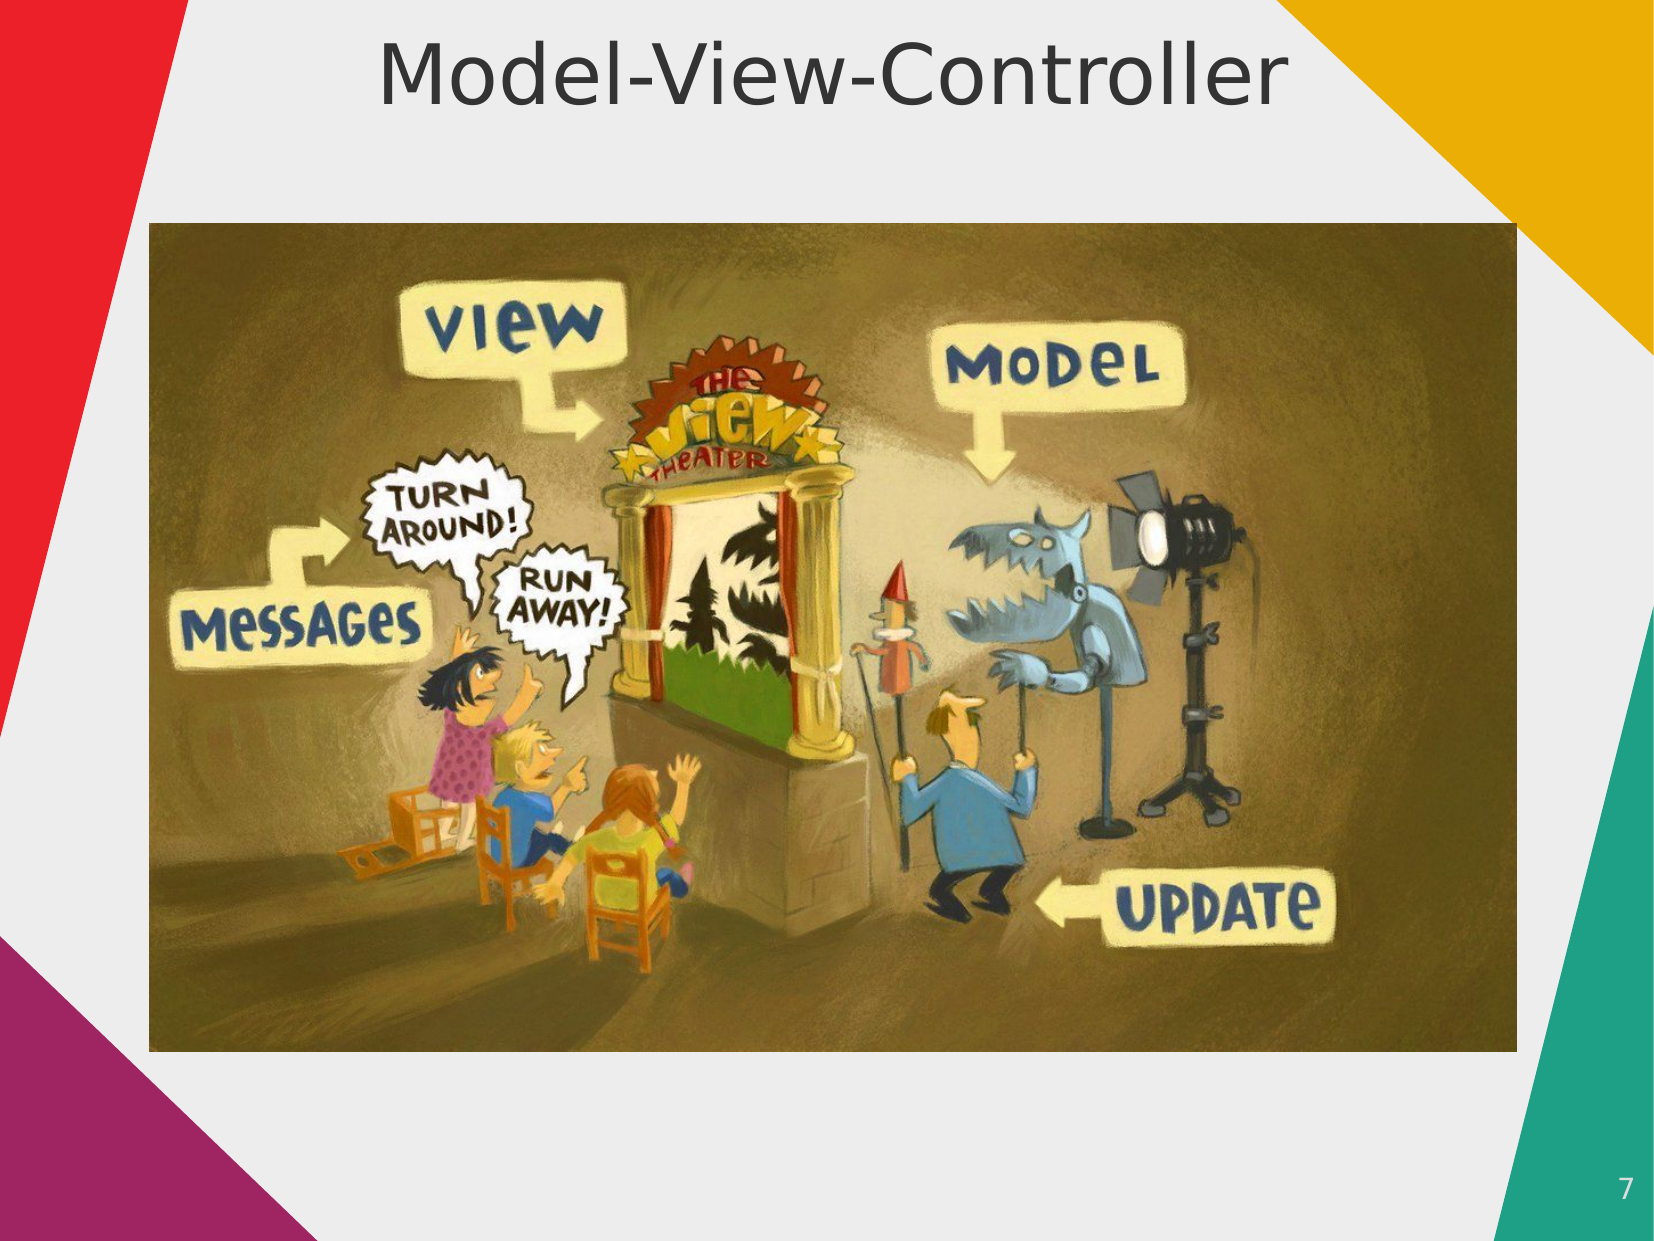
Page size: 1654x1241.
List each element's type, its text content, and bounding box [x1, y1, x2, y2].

picture [149, 223, 1517, 1052]
title Model-View-Controller [0, 0, 1654, 188]
